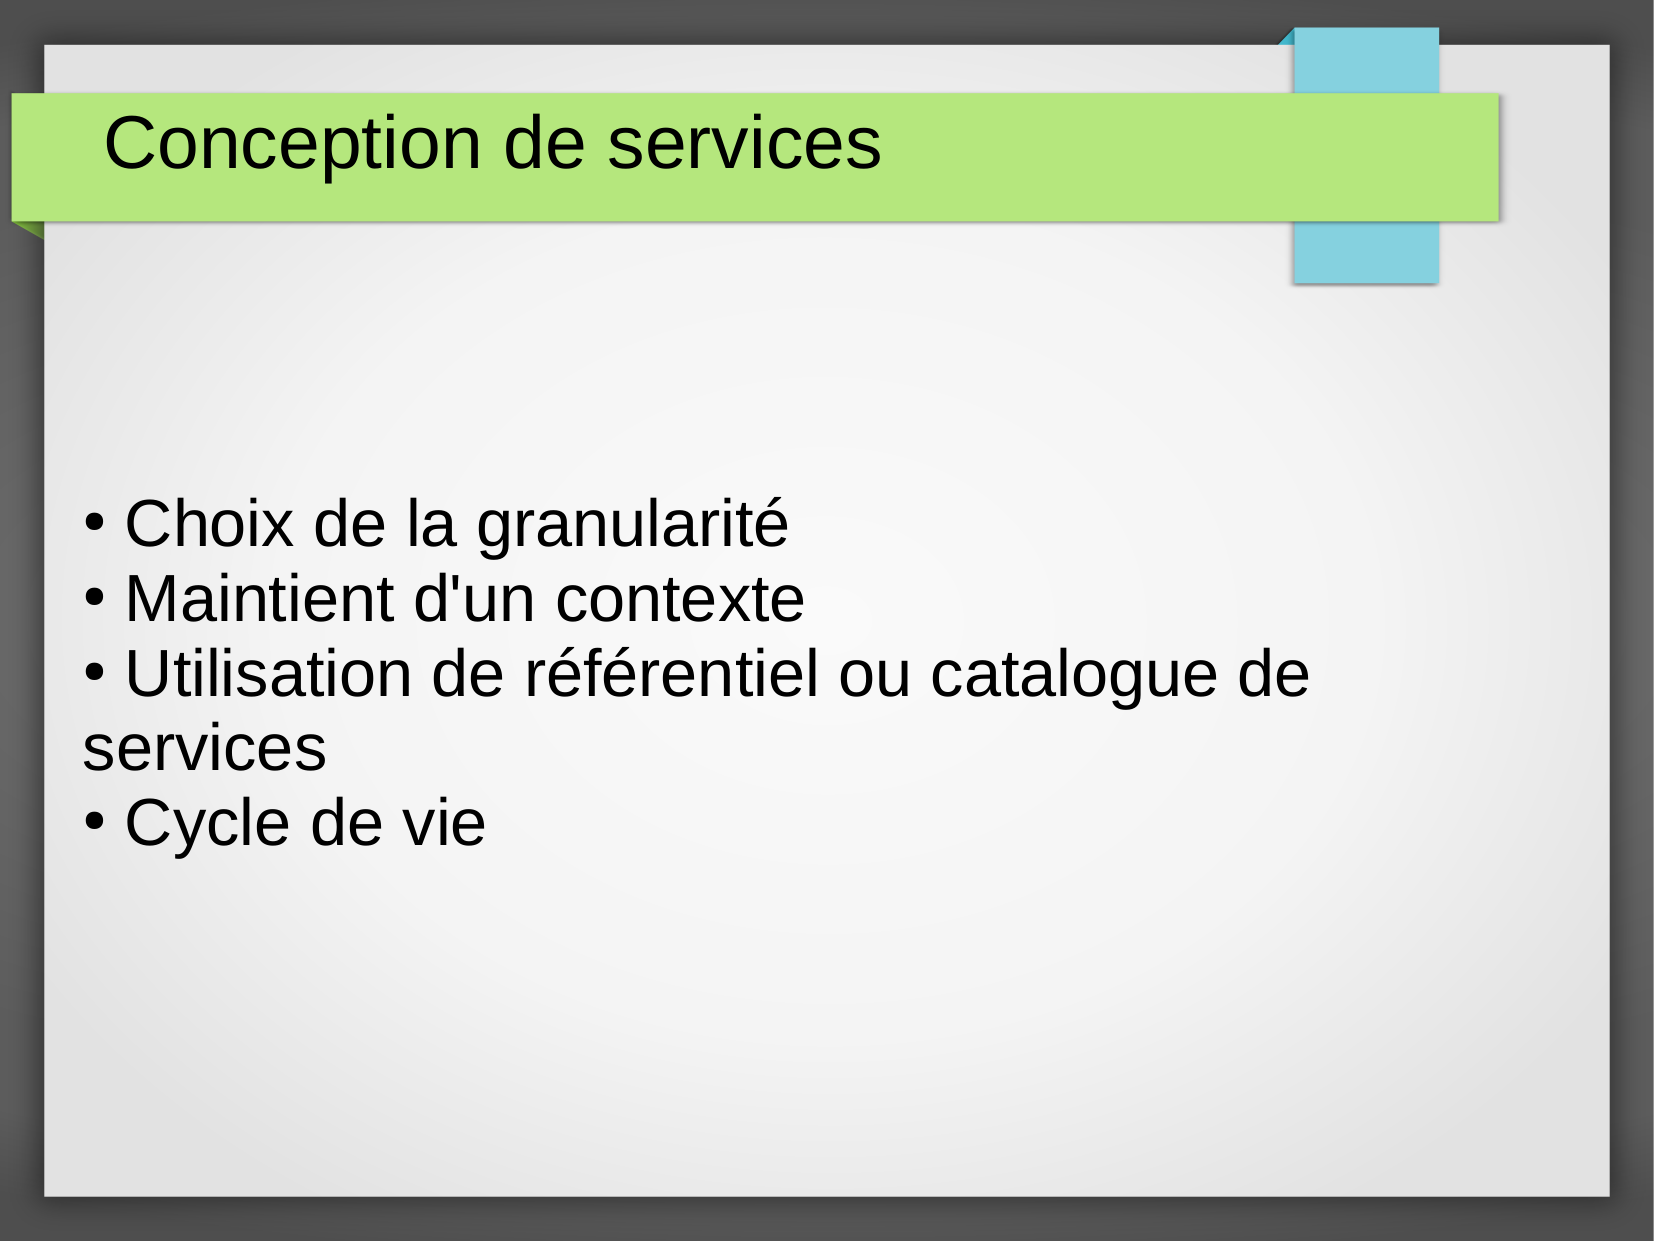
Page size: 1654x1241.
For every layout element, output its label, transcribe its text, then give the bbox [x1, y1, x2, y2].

picture [0, 0, 1654, 1241]
subtitle Choix de la granularité Maintient d'un contexte Utilisation de référentiel ou catalogue de services Cycle de vie [82, 49, 1571, 1010]
